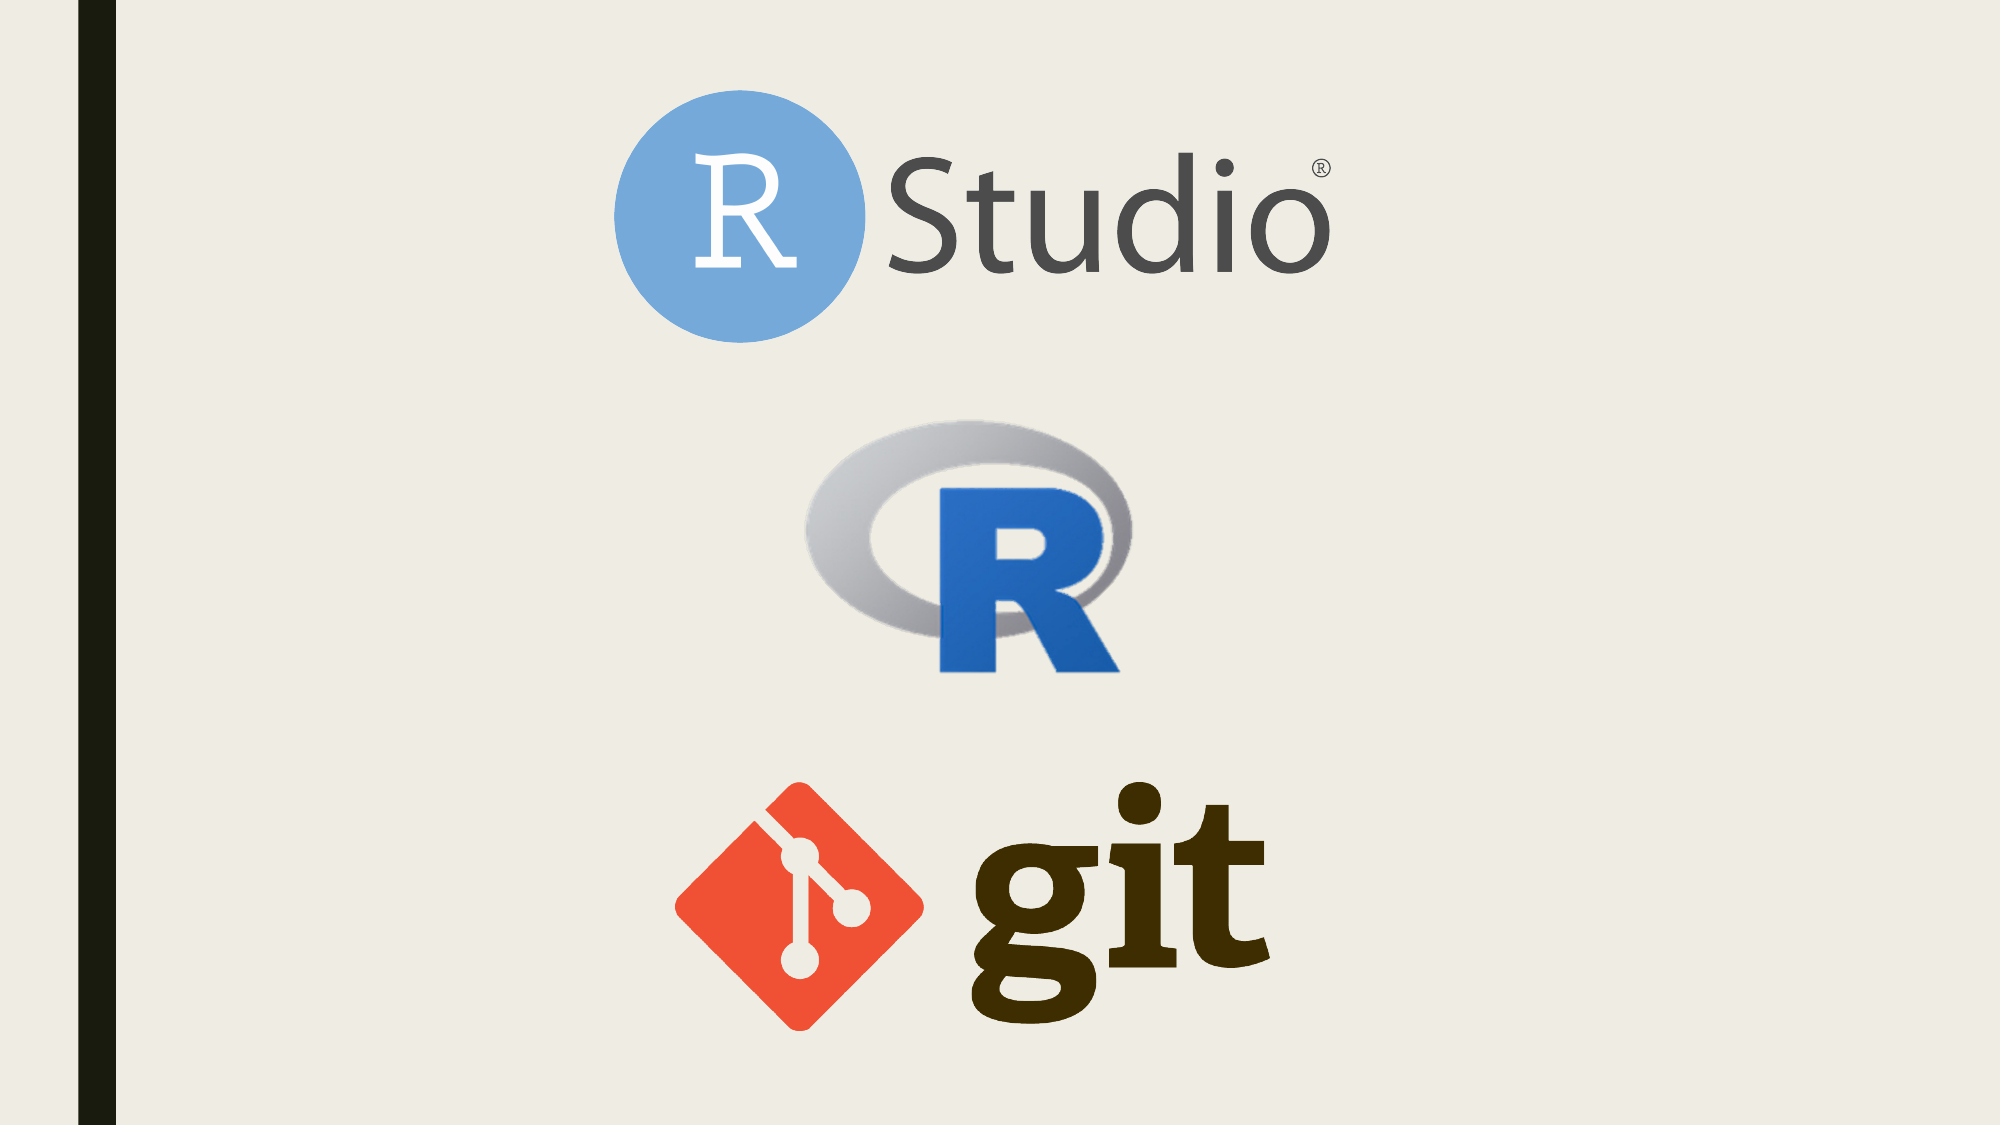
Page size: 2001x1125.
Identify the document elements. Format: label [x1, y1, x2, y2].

picture [614, 90, 1331, 343]
picture [761, 379, 1185, 709]
picture [675, 782, 1270, 1031]
